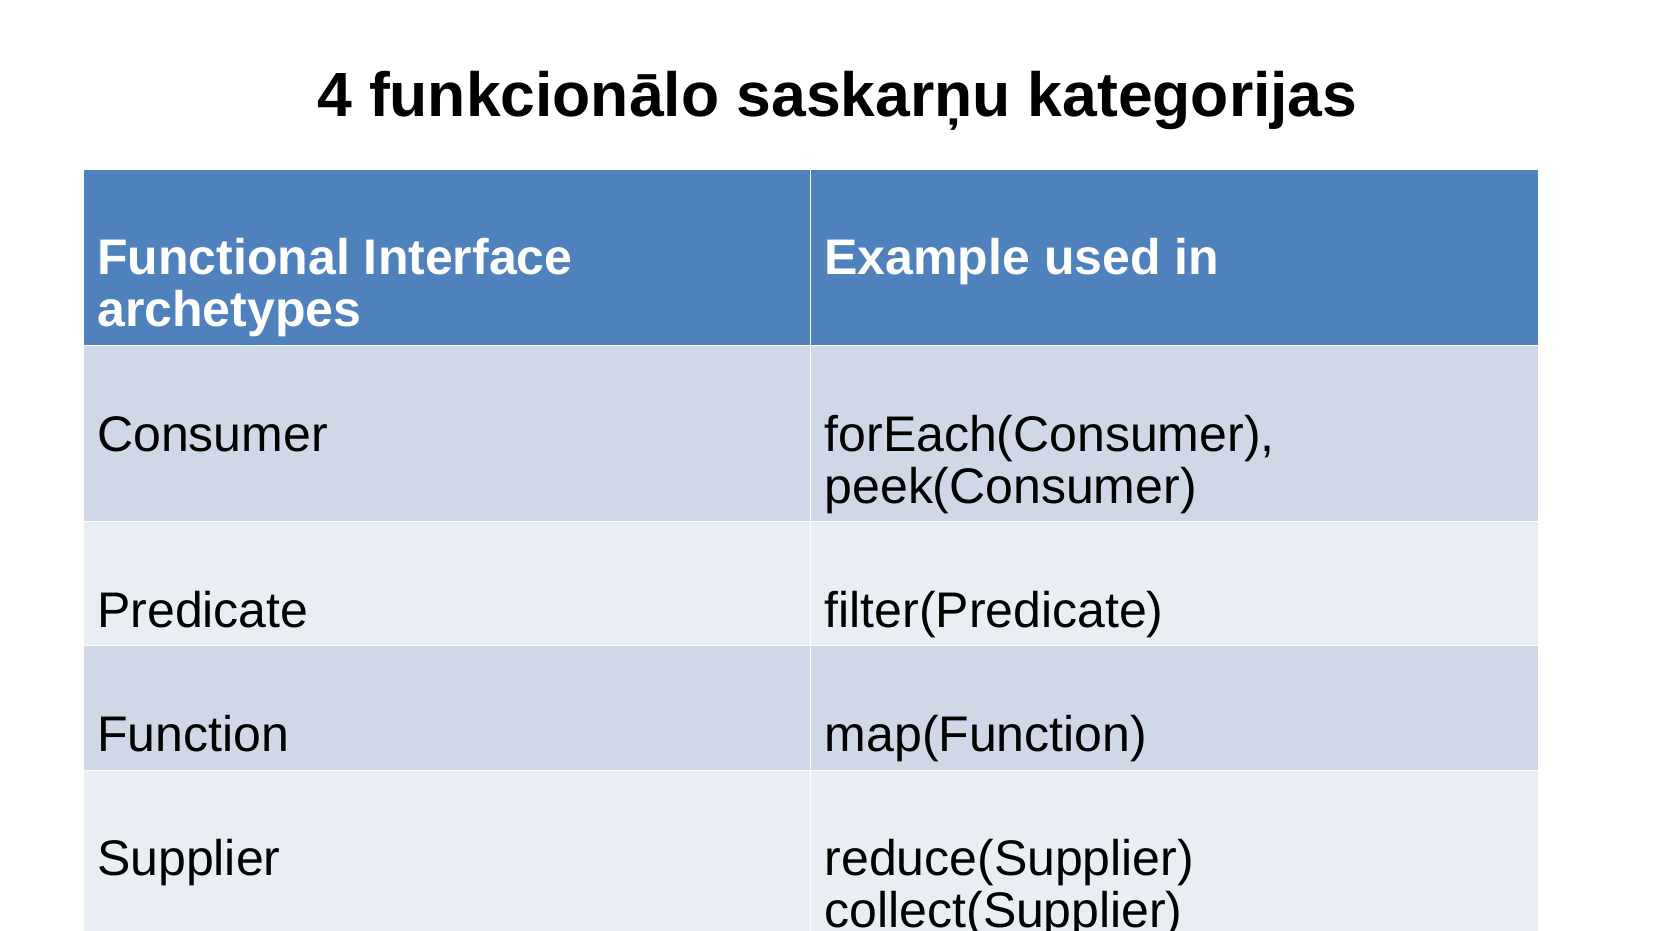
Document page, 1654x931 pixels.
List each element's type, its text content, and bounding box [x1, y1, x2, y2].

table_header Functional Interface archetypes [84, 170, 810, 345]
table_cell Predicate [84, 522, 810, 645]
table_cell Function [84, 646, 810, 770]
table_cell map(Function) [811, 646, 1538, 770]
table_header Example used in [811, 170, 1538, 345]
table_cell Supplier [84, 771, 810, 931]
table_cell reduce(Supplier) collect(Supplier) [811, 771, 1538, 931]
table_cell forEach(Consumer), peek(Consumer) [811, 346, 1538, 521]
table_cell filter(Predicate) [811, 522, 1538, 645]
title 4 funkcionālo saskarņu kategorijas [82, 37, 1571, 147]
table_cell Consumer [84, 346, 810, 521]
